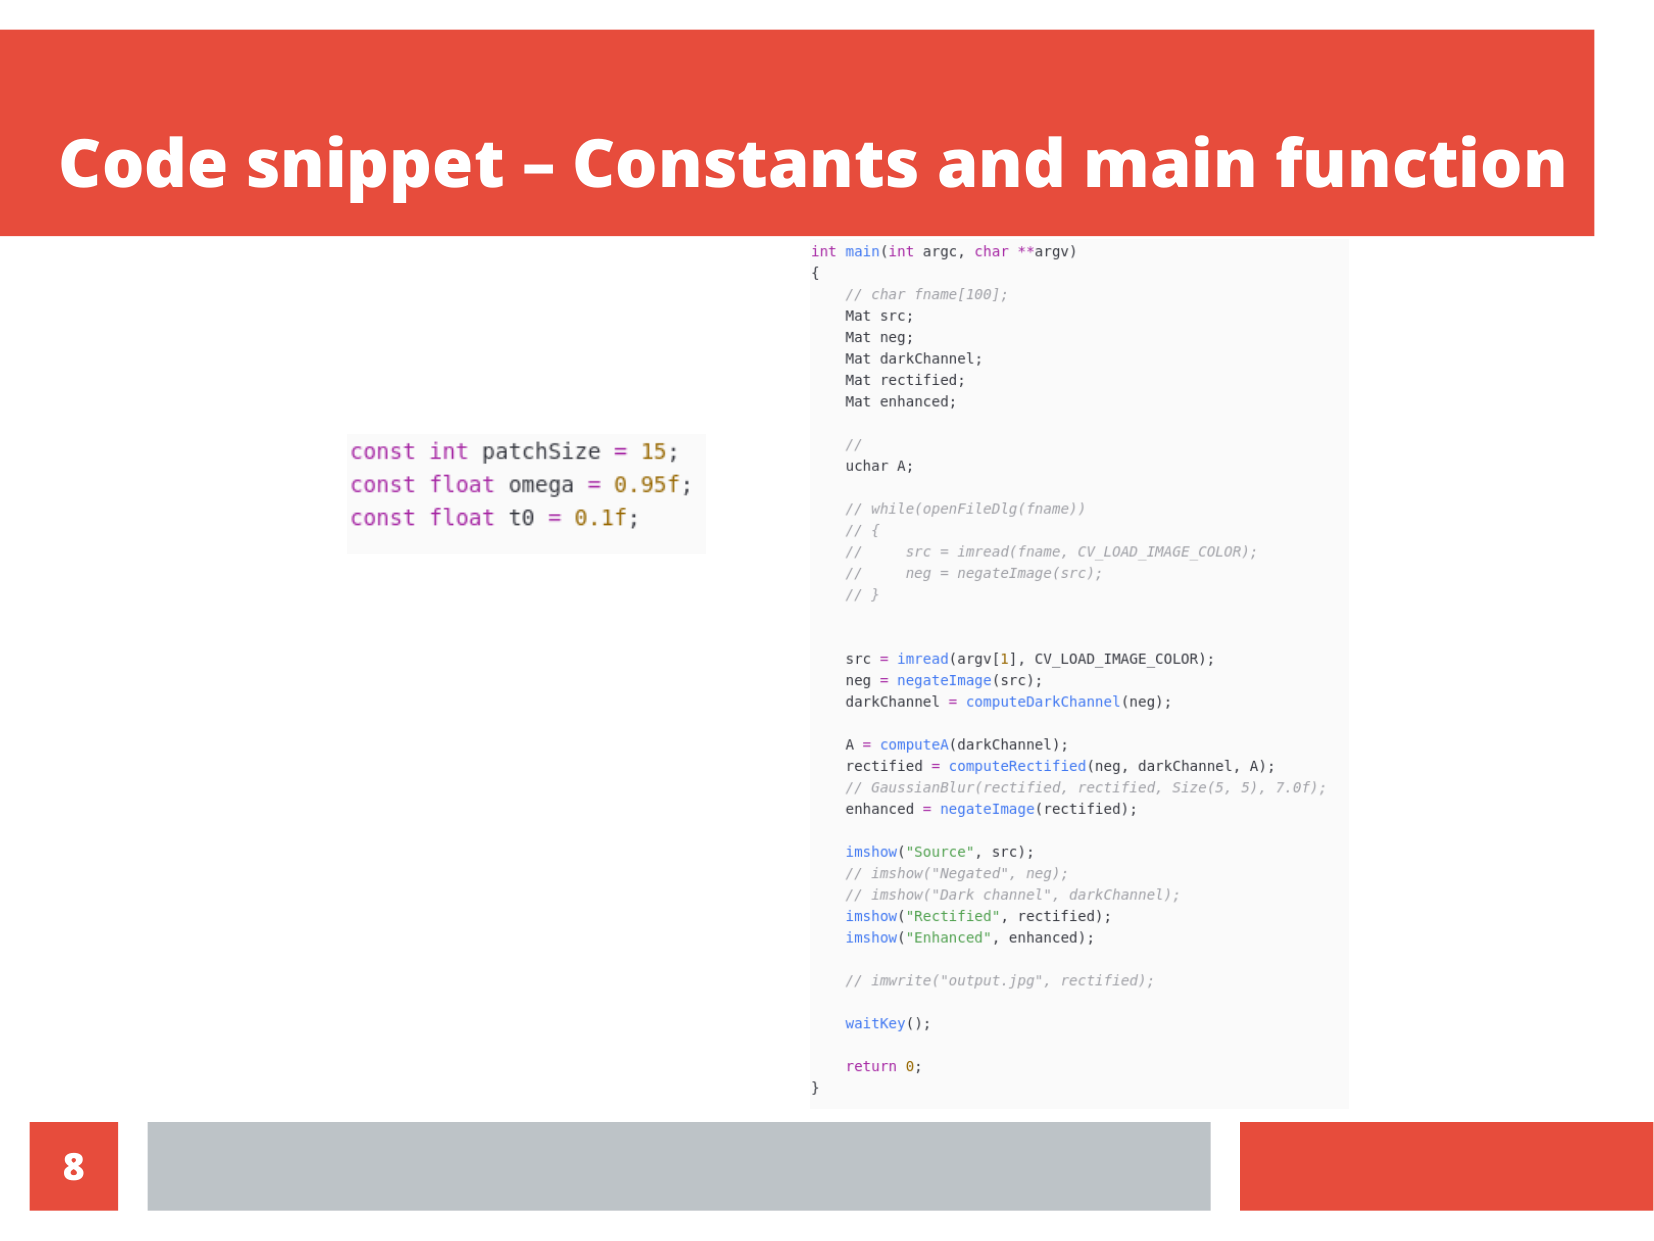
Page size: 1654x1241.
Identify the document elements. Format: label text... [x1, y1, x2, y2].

picture [347, 434, 706, 554]
picture [810, 239, 1349, 1109]
title Code snippet – Constants and main function [59, 59, 1595, 207]
